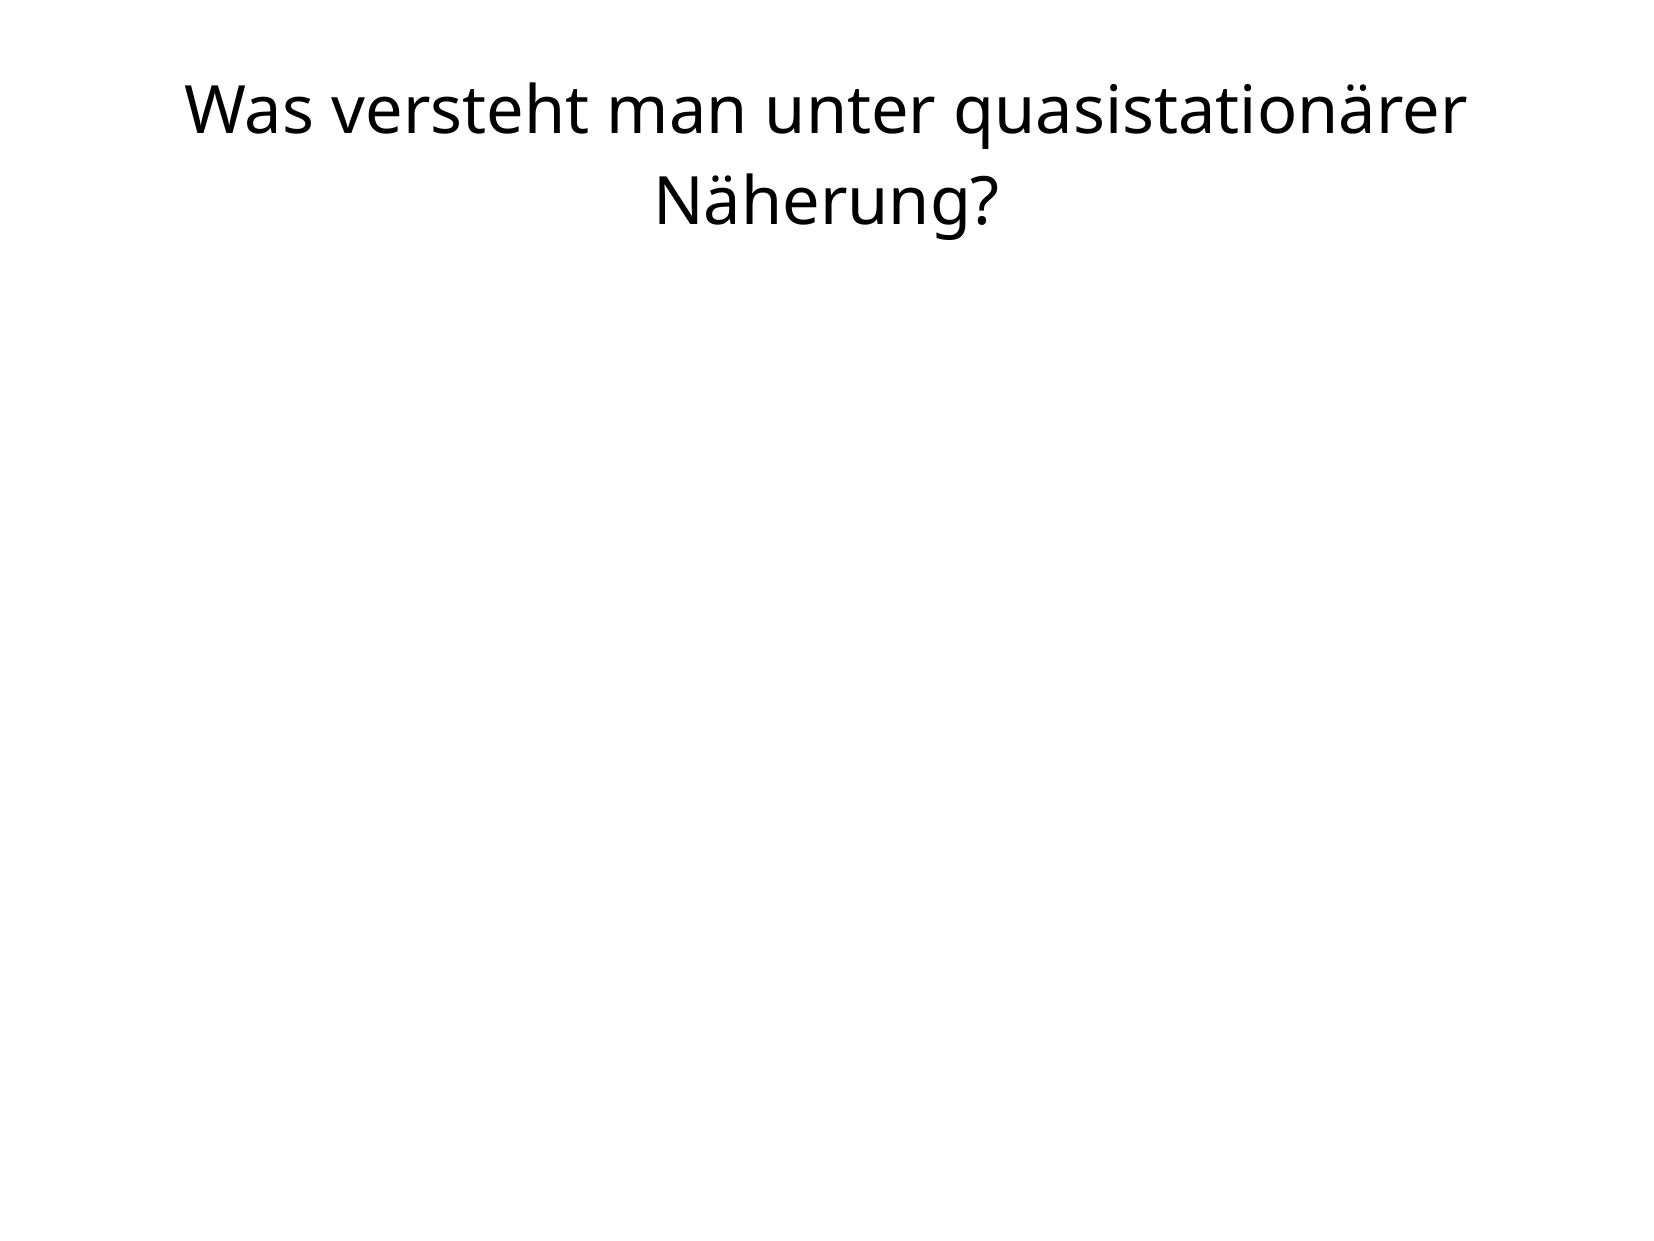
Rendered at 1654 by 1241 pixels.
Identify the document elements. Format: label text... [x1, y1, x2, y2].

title Was versteht man unter quasistationärer Näherung? [82, 49, 1571, 257]
